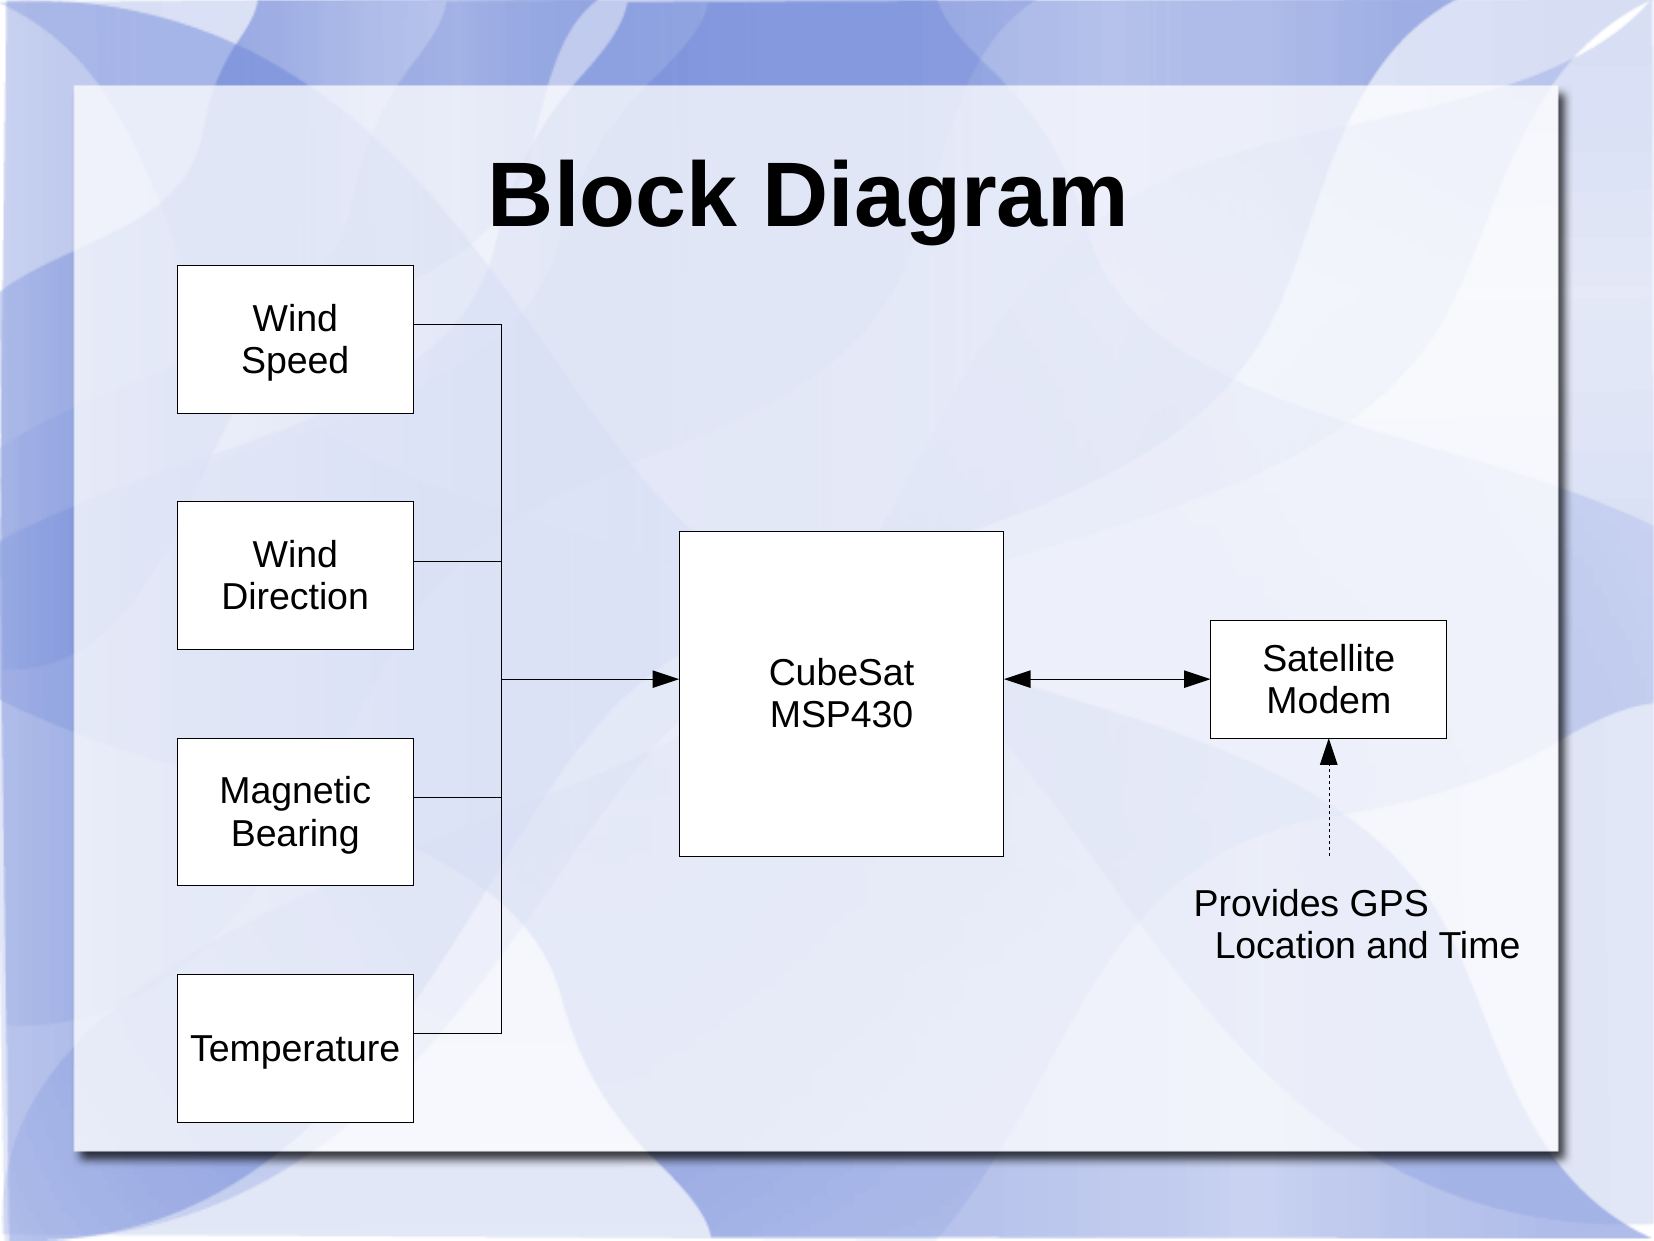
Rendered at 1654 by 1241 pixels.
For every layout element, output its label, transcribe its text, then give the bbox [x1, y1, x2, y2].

picture [0, 0, 1654, 1241]
text_box Wind Direction [177, 501, 414, 650]
text_box Provides GPS Location and Time [1179, 875, 1536, 975]
text_box Satellite Modem [1210, 620, 1447, 739]
text_box CubeSat MSP430 [679, 531, 1004, 857]
text_box Magnetic Bearing [177, 738, 414, 886]
text_box Wind Speed [177, 265, 414, 414]
text_box Temperature [177, 974, 414, 1123]
title Block Diagram [82, 90, 1536, 298]
